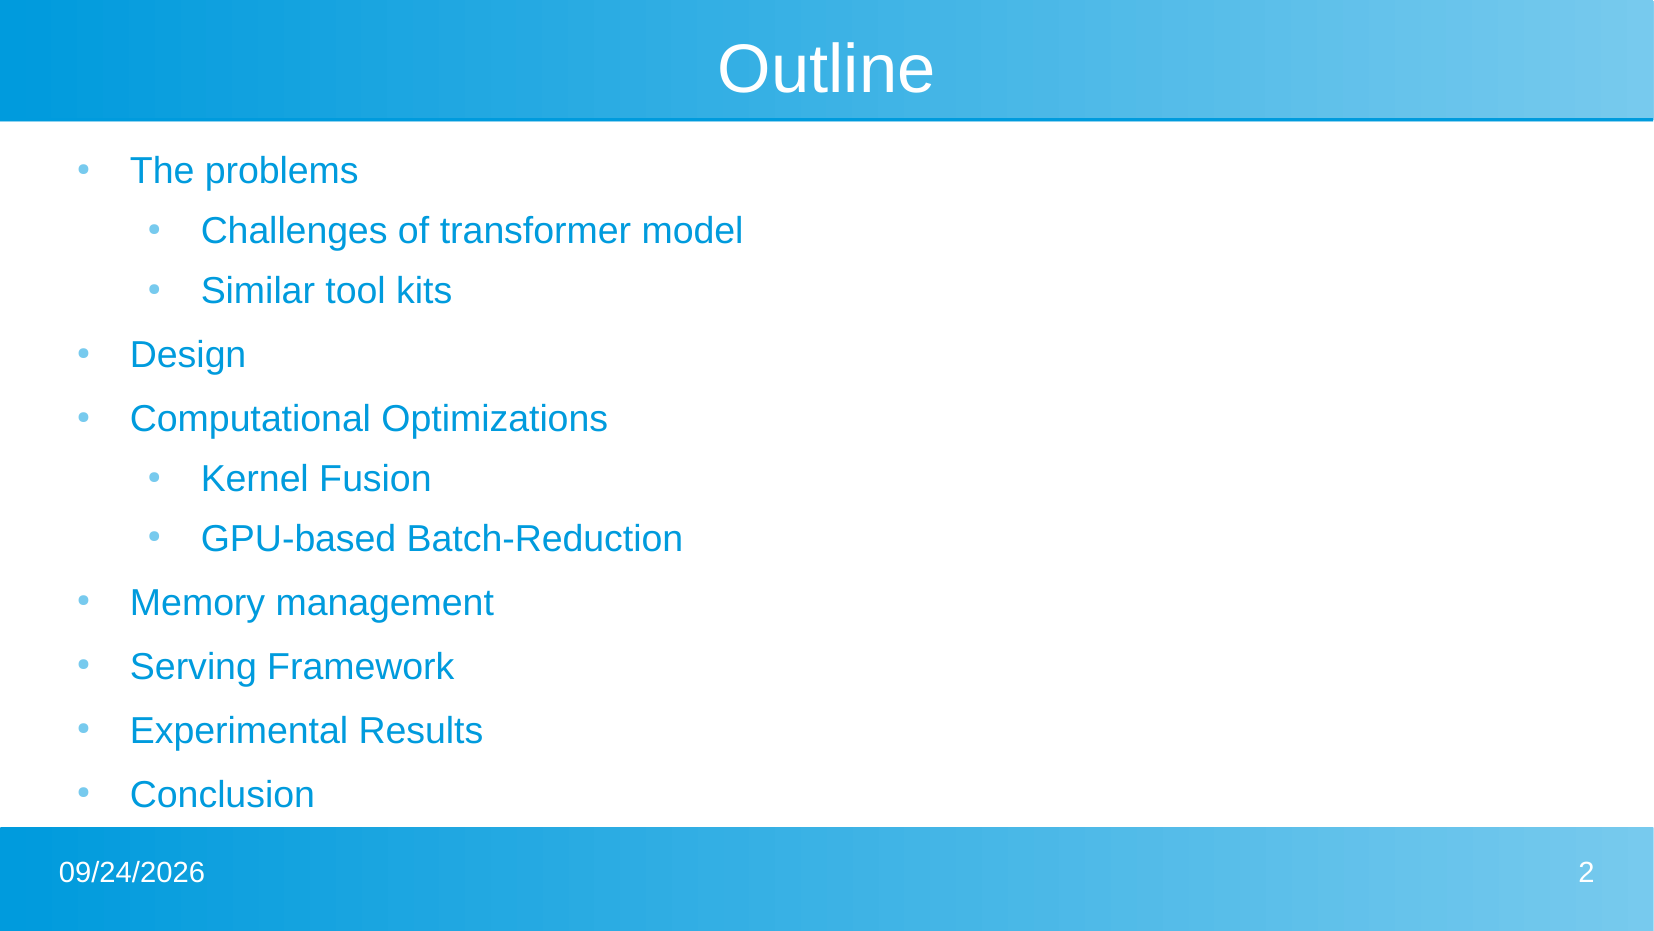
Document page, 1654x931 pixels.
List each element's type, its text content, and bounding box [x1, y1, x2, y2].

title Outline [59, 29, 1595, 108]
list The problems Challenges of transformer model Similar tool kits Design Computational Optimizations Kernel Fusion GPU-based Batch-Reduction Memory management Serving Framework Experimental Results Conclusion [59, 150, 1595, 881]
